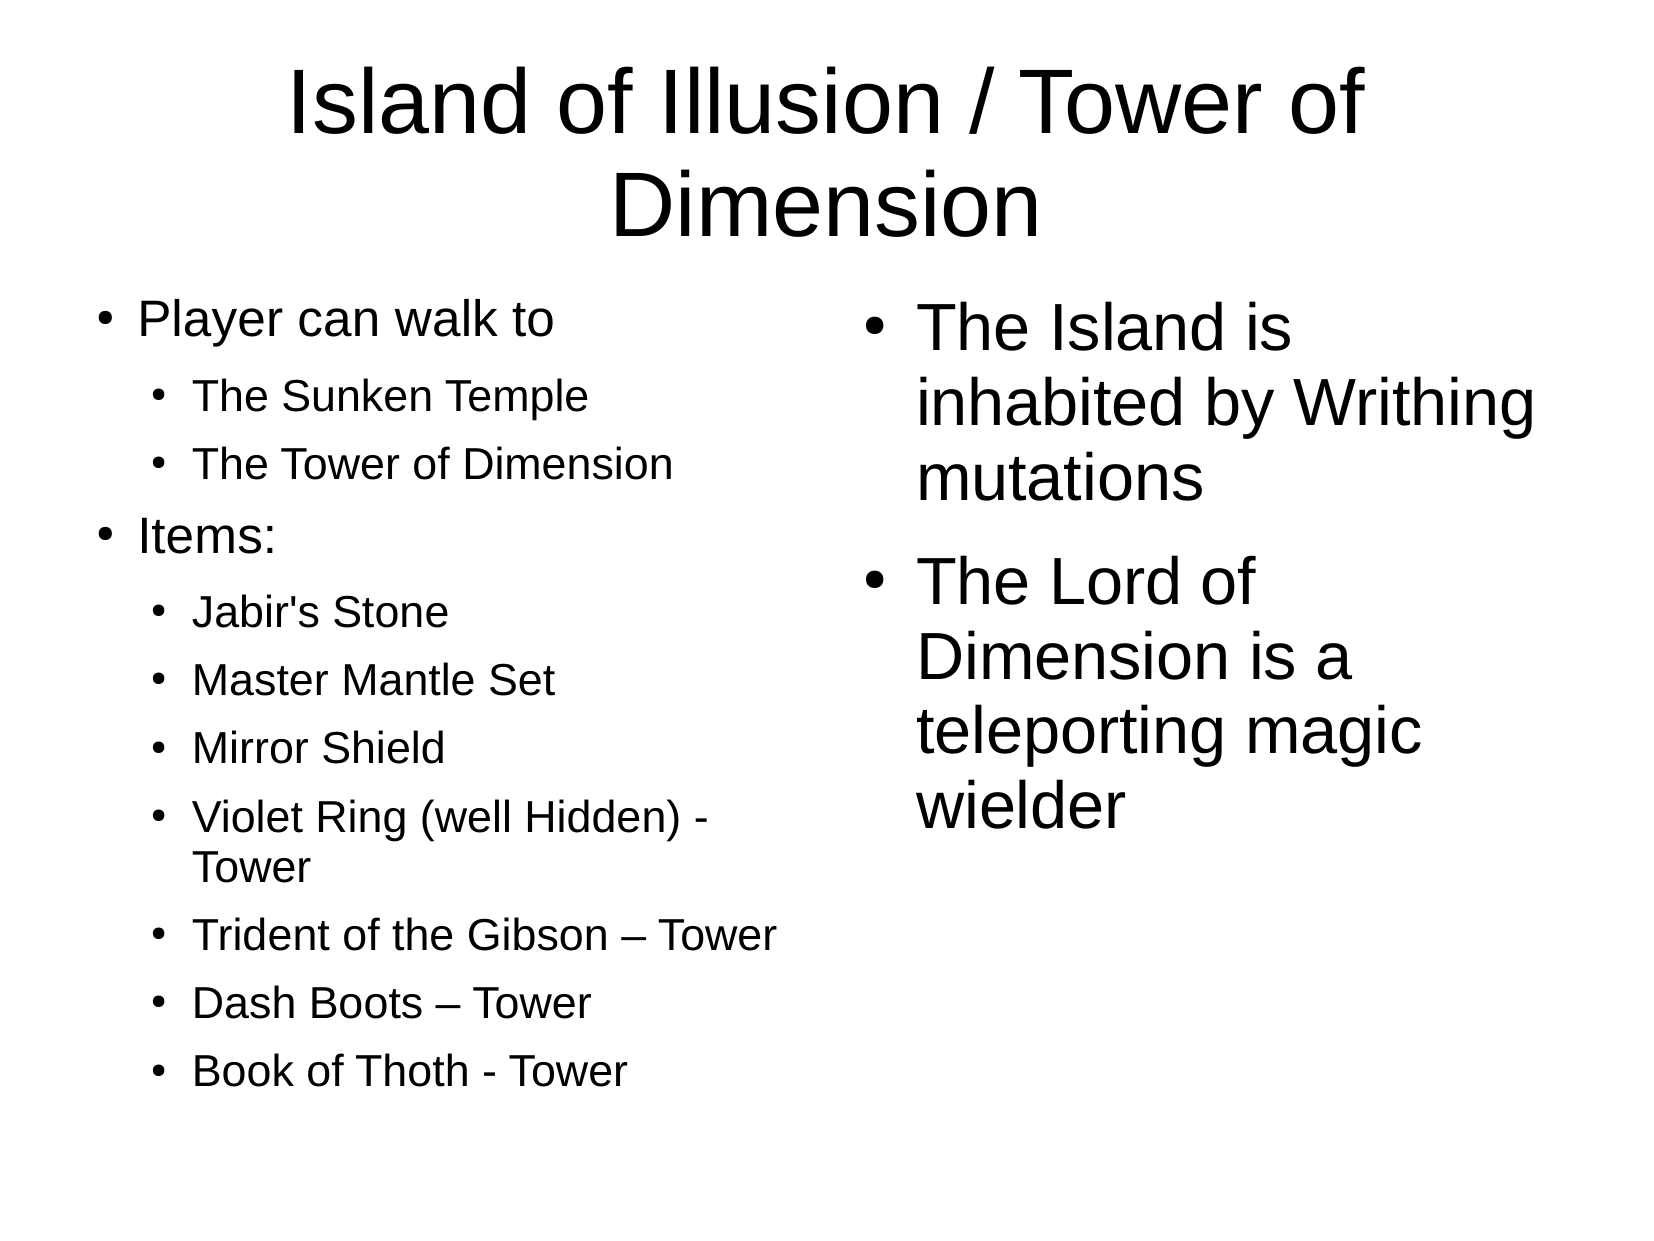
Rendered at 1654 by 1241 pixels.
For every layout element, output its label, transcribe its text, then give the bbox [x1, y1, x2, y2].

list Player can walk to The Sunken Temple The Tower of Dimension Items: Jabir's Stone Master Mantle Set Mirror Shield Violet Ring (well Hidden) - Tower Trident of the Gibson – Tower Dash Boots – Tower Book of Thoth - Tower [82, 290, 809, 1109]
title Island of Illusion / Tower of Dimension [82, 50, 1571, 256]
list The Island is inhabited by Writhing mutations The Lord of Dimension is a teleporting magic wielder [845, 290, 1572, 1109]
